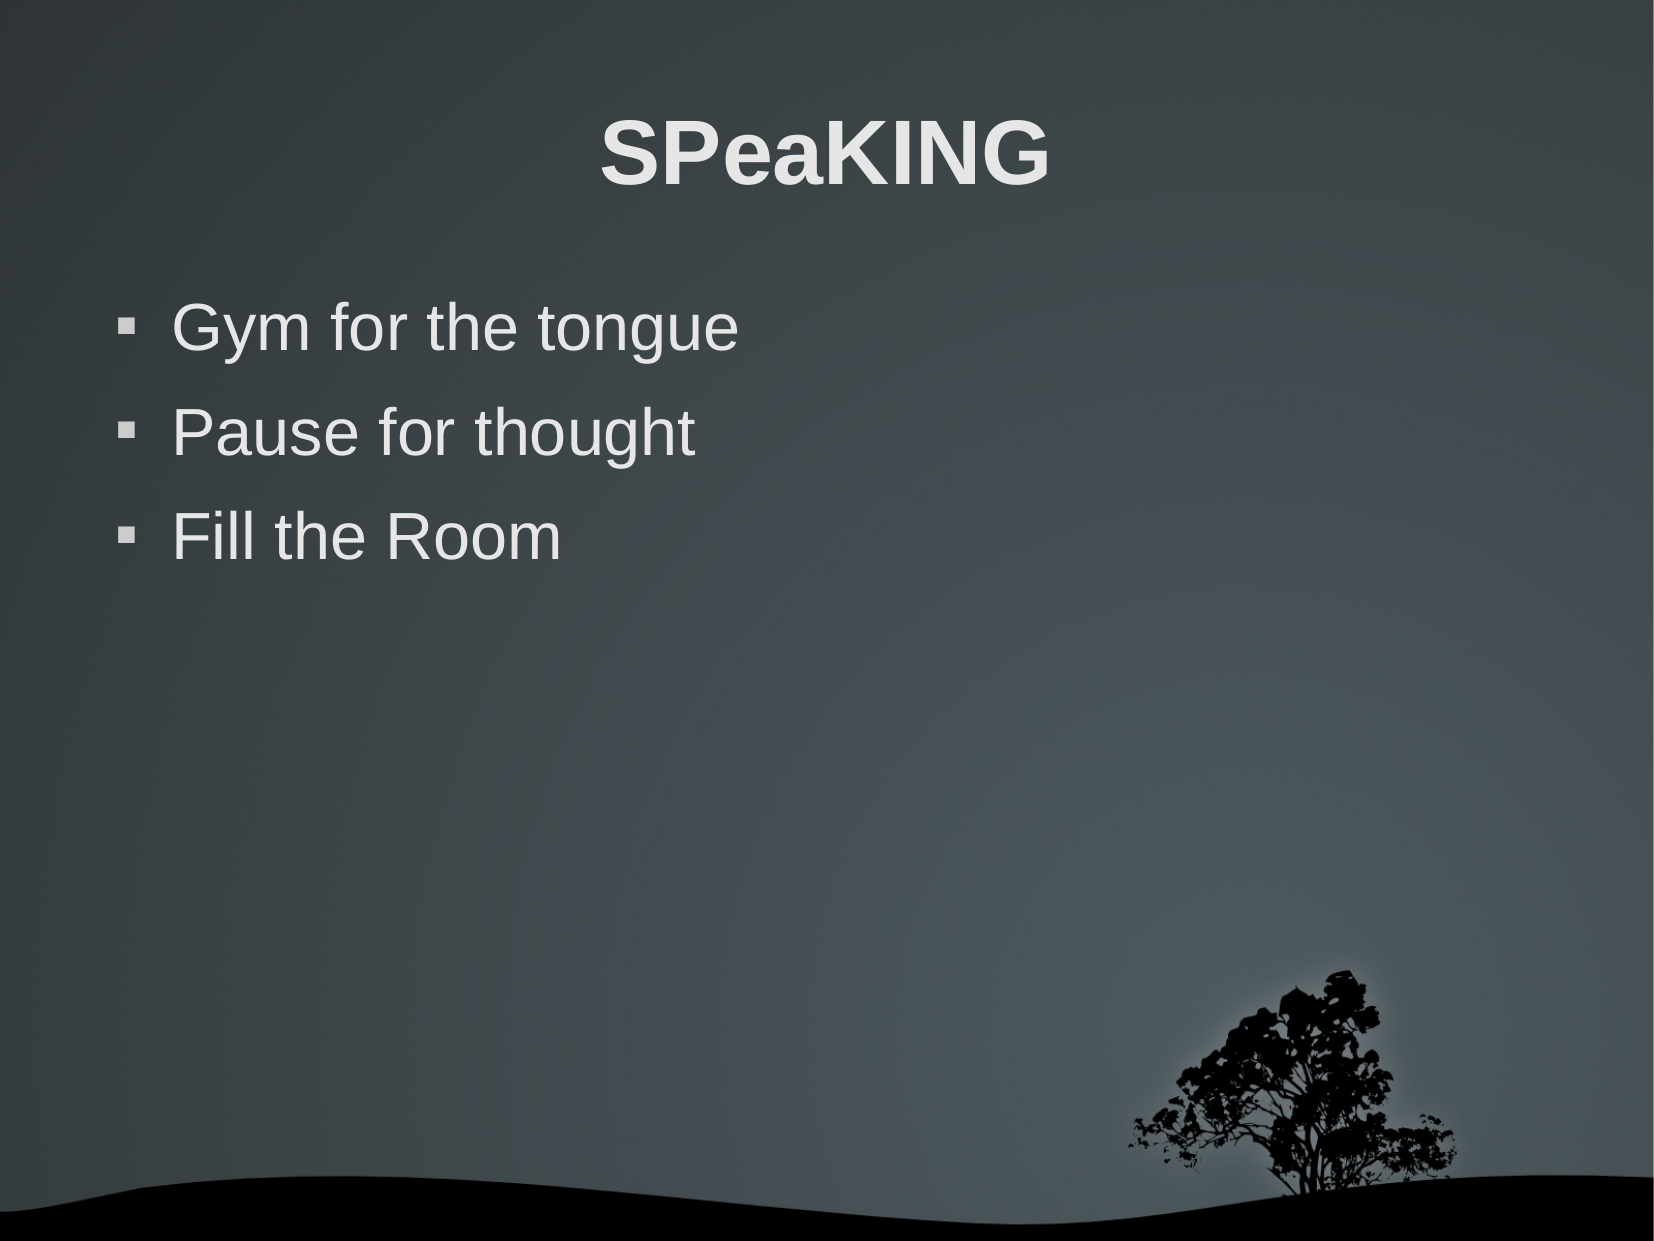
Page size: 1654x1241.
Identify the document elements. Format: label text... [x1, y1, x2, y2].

picture [0, 0, 1654, 1241]
title SPeaKING [82, 49, 1571, 257]
list Gym for the tongue Pause for thought Fill the Room [82, 290, 1571, 1109]
